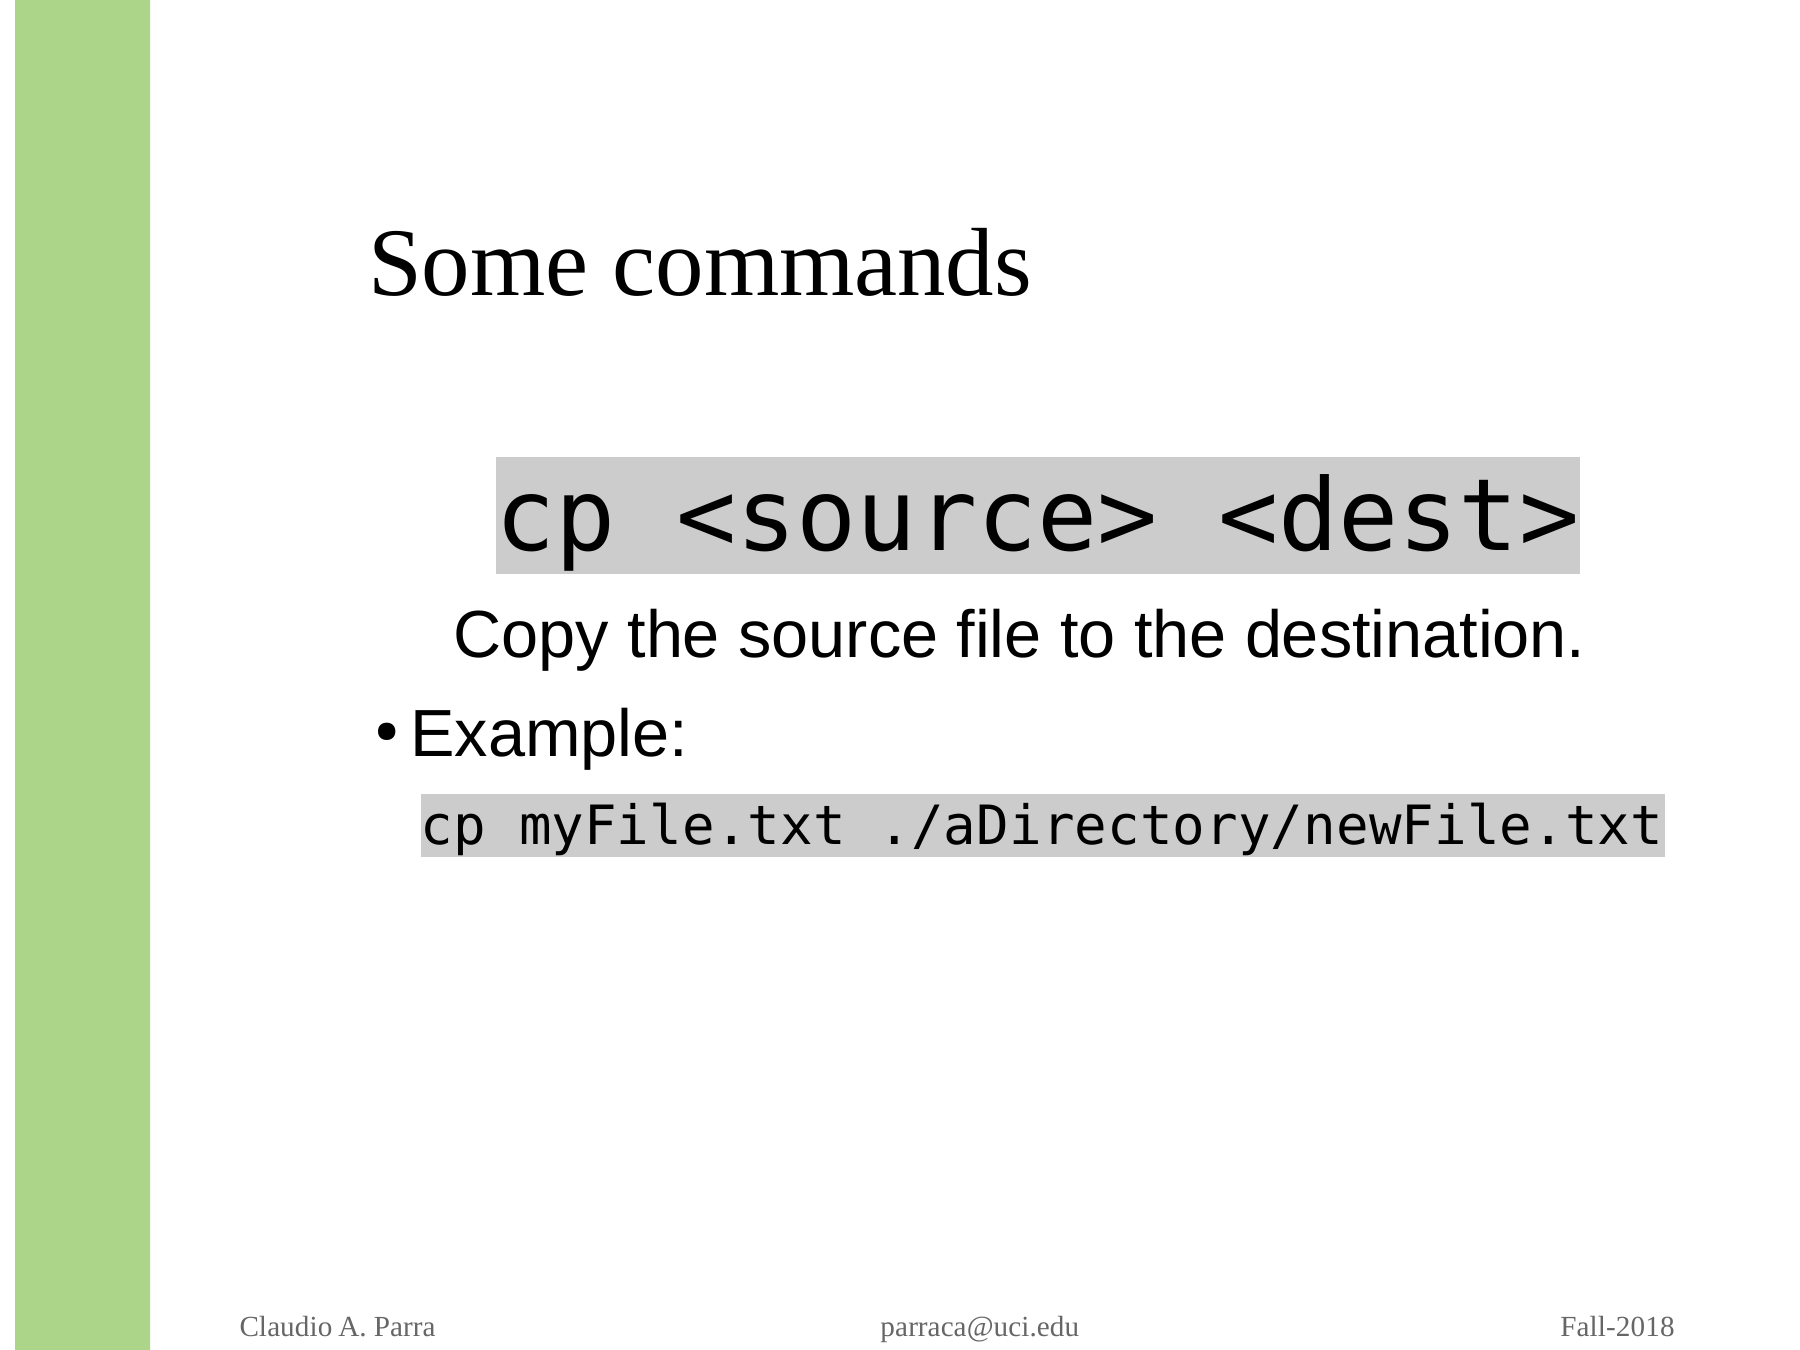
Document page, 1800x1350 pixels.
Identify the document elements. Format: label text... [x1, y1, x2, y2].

text_box cp <source> <dest> Copy the source file to the destination. Example: cp myFile.txt ./aDirectory/newFile.txt [360, 449, 1681, 1277]
subtitle Some commands [368, 101, 1531, 424]
